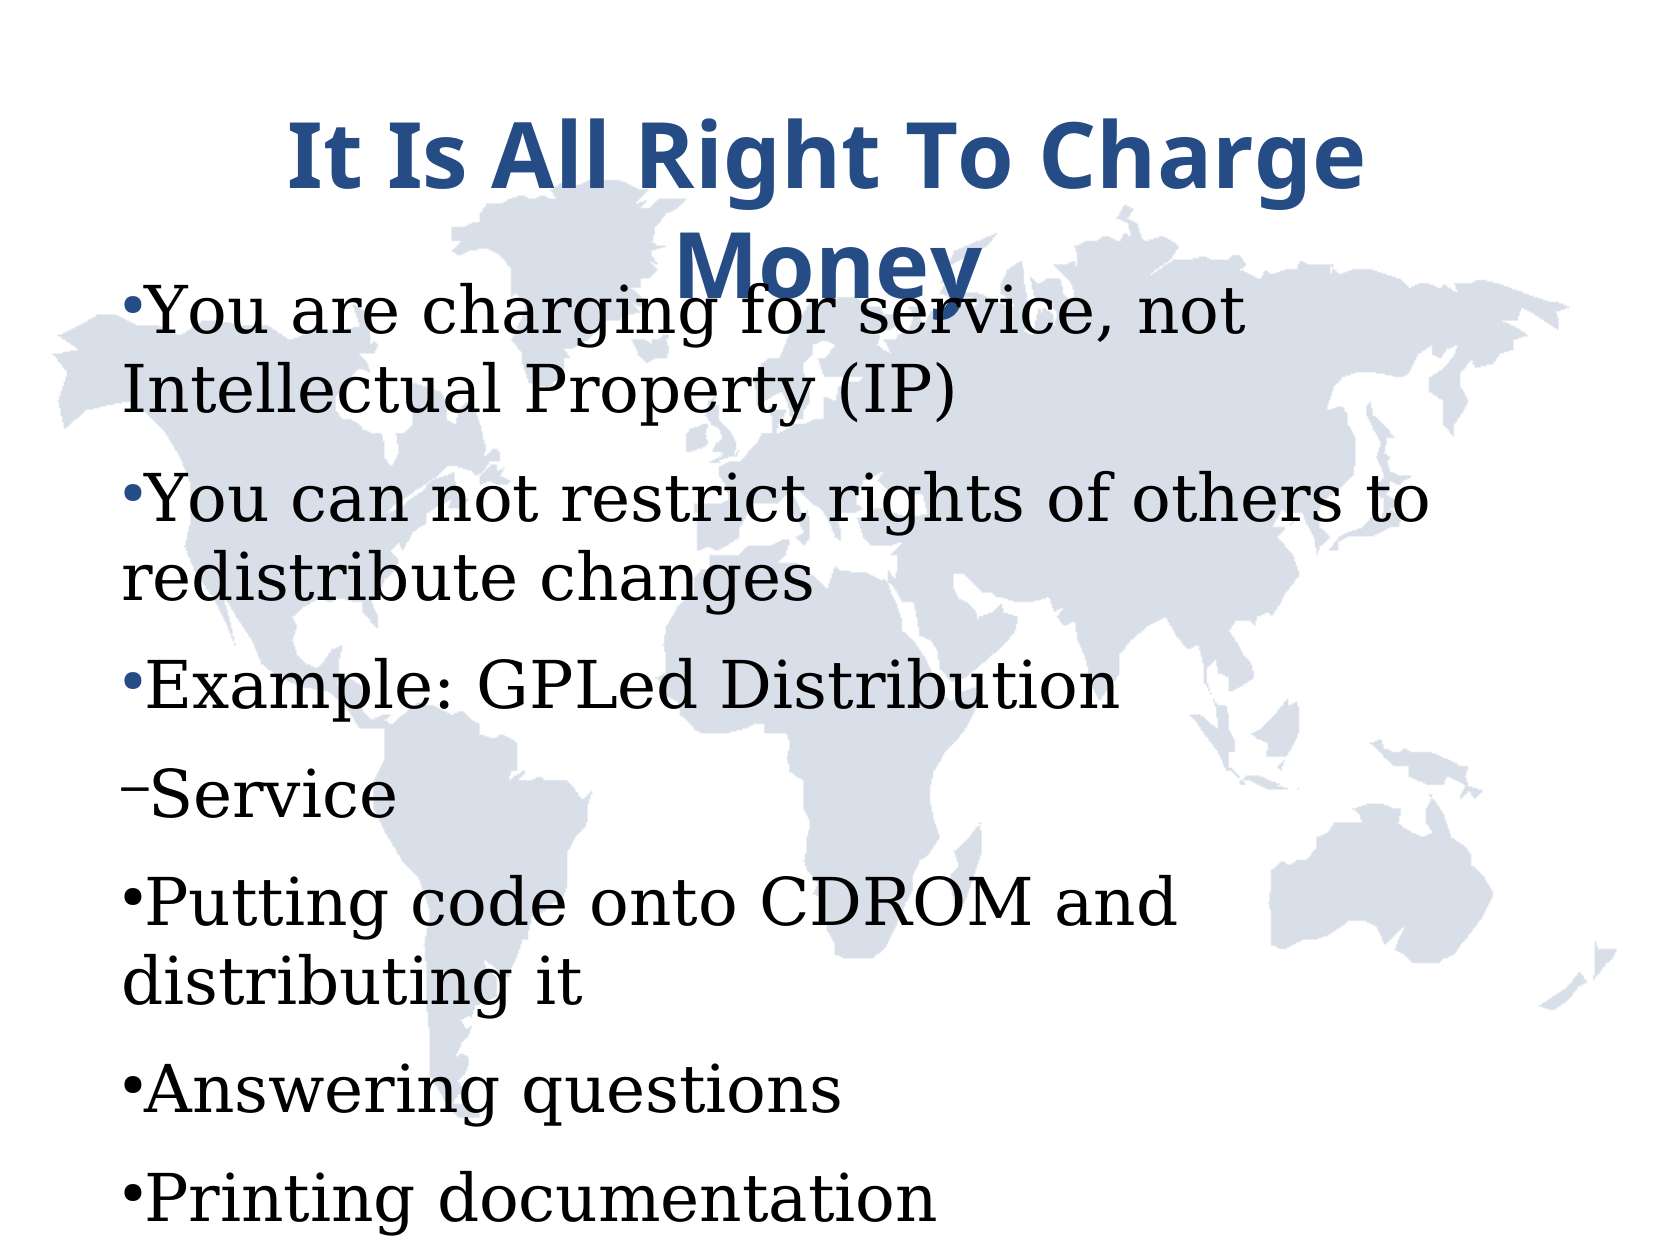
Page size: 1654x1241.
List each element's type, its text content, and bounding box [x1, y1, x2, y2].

list You are charging for service, not Intellectual Property (IP) You can not restrict rights of others to redistribute changes Example: GPLed Distribution Service Putting code onto CDROM and distributing it Answering questions Printing documentation IP – code that is on the CDROM – many copies [121, 267, 1534, 1241]
title It Is All Right To Charge Money [121, 102, 1534, 267]
